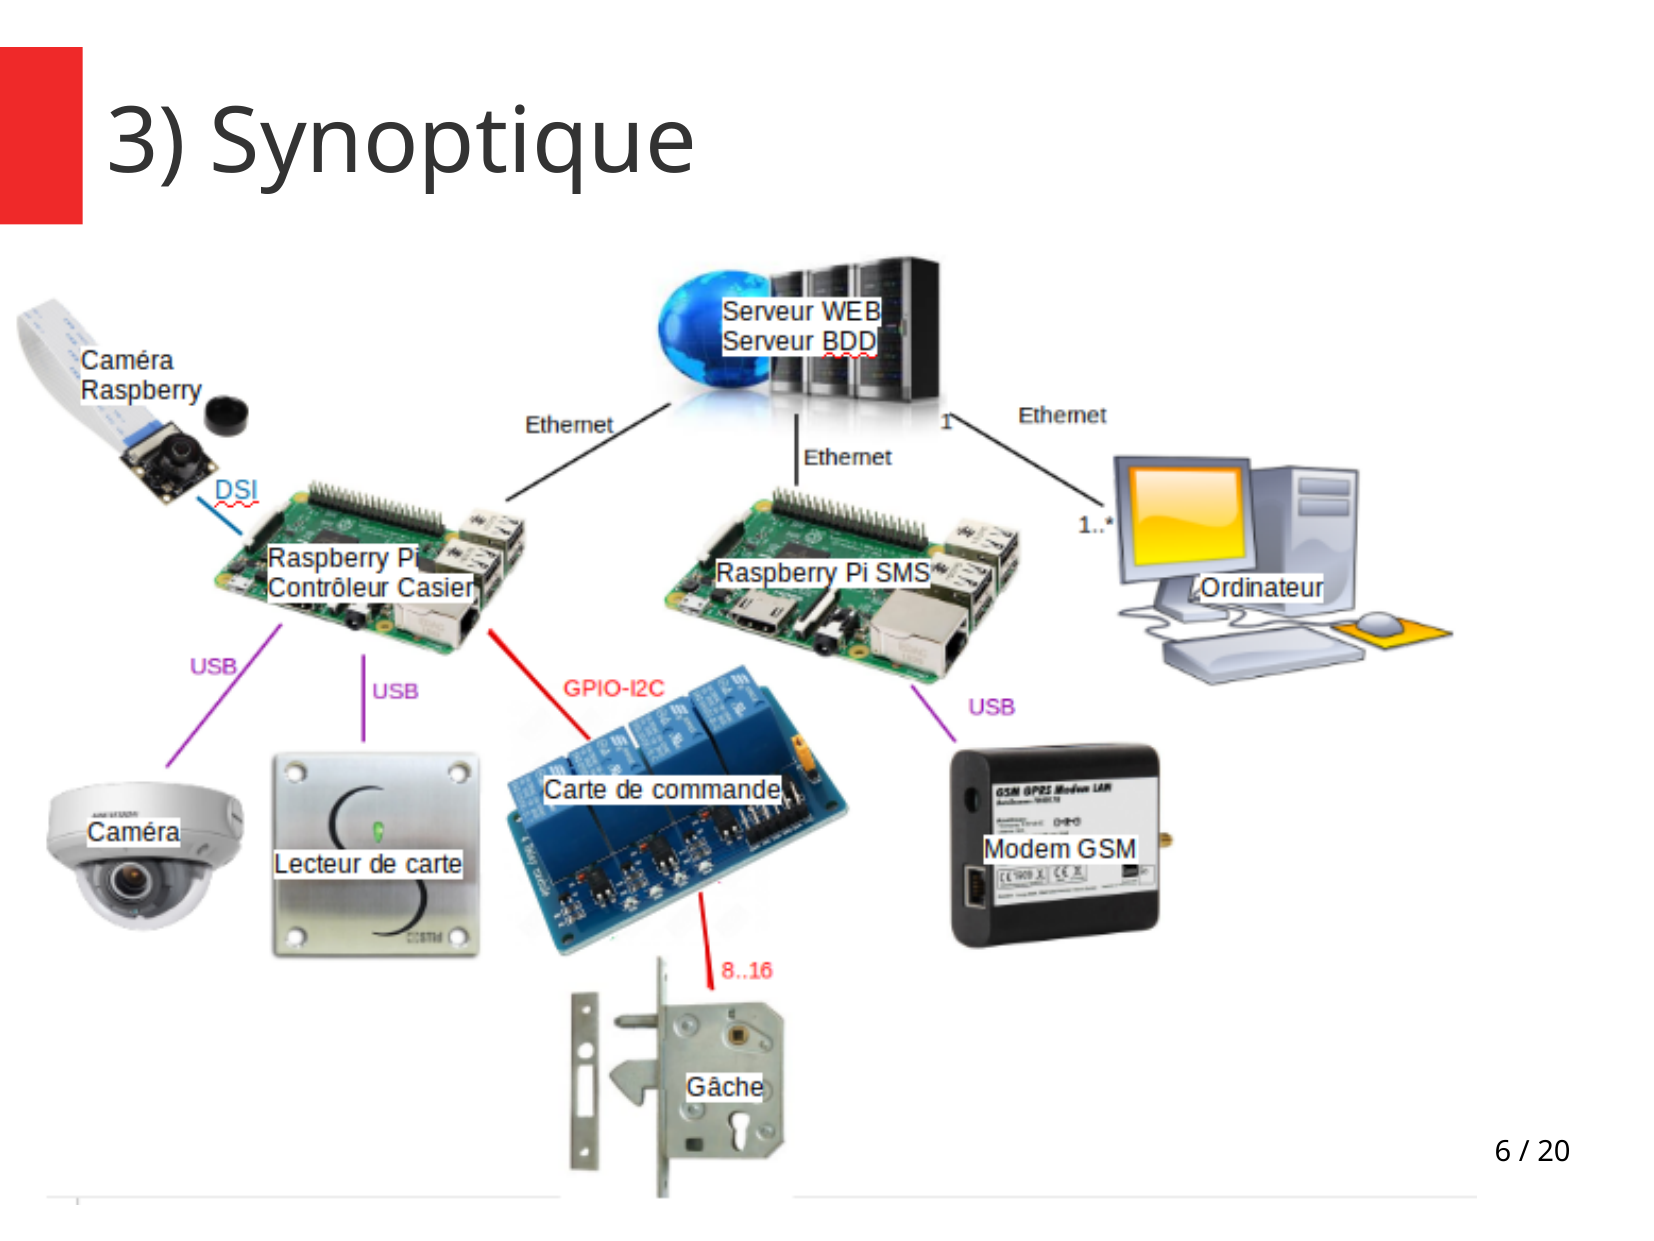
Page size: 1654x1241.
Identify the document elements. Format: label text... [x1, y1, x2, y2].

title 3) Synoptique [106, 49, 1619, 225]
picture [11, 236, 1477, 1205]
